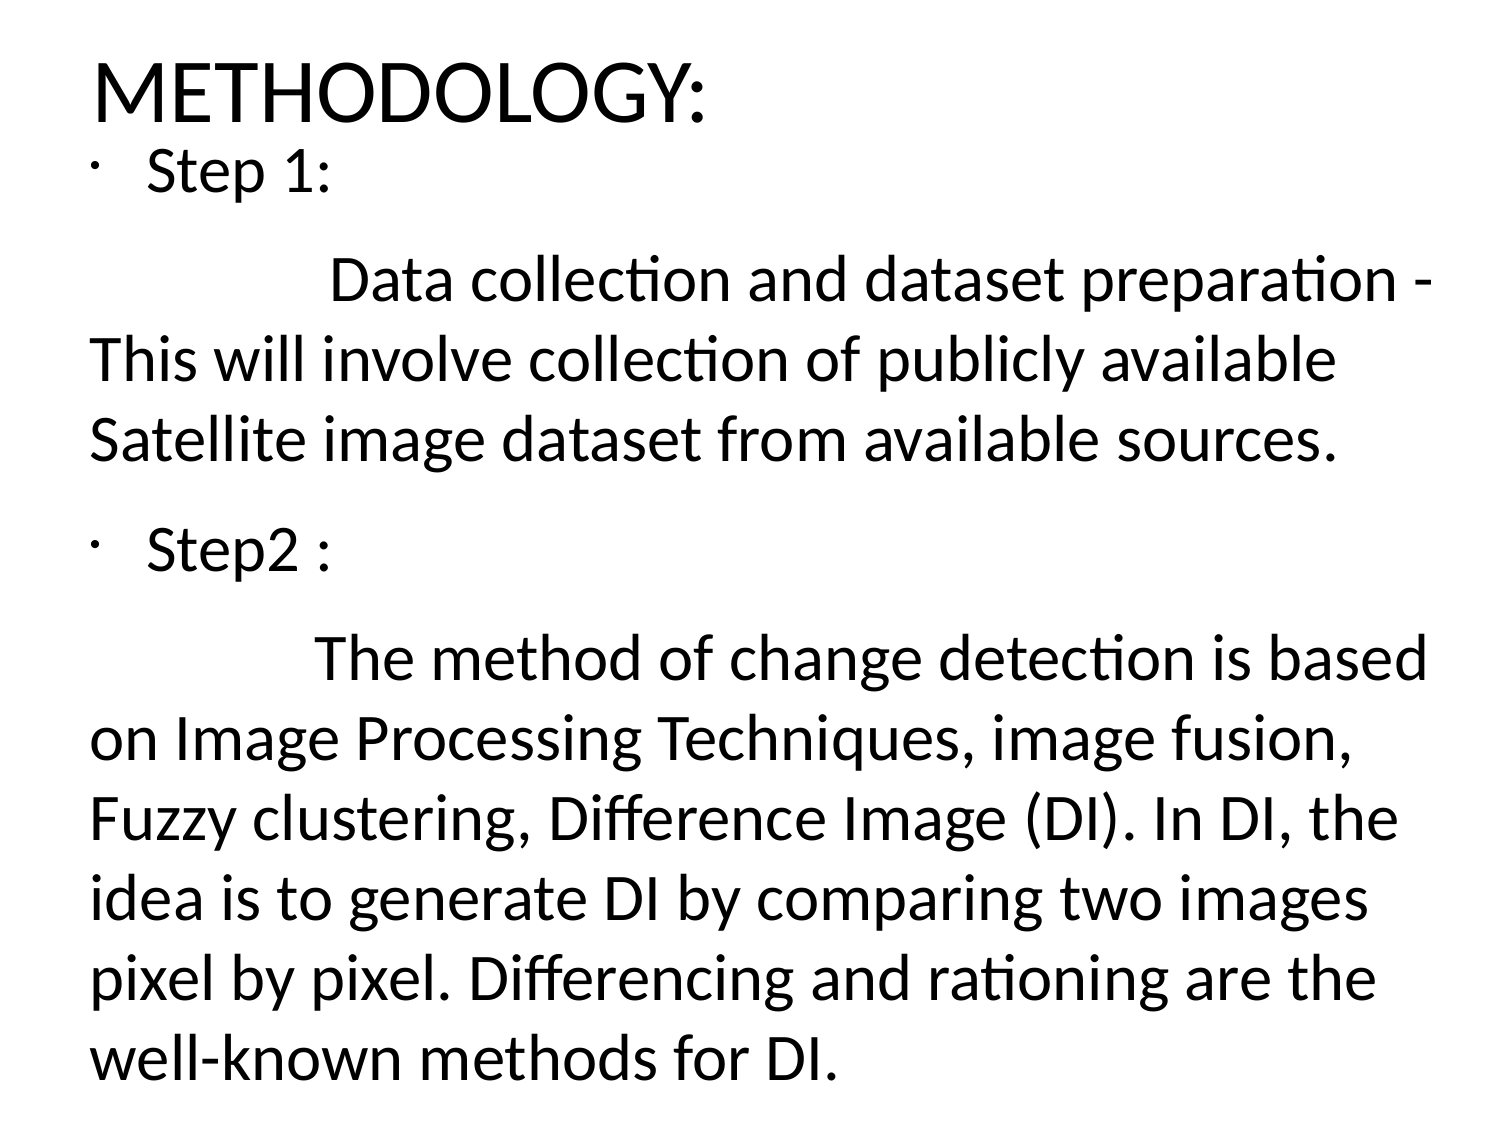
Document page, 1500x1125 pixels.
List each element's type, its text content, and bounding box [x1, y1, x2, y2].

title METHODOLOGY: [76, 23, 1427, 118]
list Step 1: Data collection and dataset preparation -This will involve collection of publicly available Satellite image dataset from available sources. Step2 : The method of change detection is based on Image Processing Techniques, image fusion, Fuzzy clustering, Difference Image (DI). In DI, the idea is to generate DI by comparing two images pixel by pixel. Differencing and rationing are the well-known methods for DI. [75, 118, 1453, 768]
